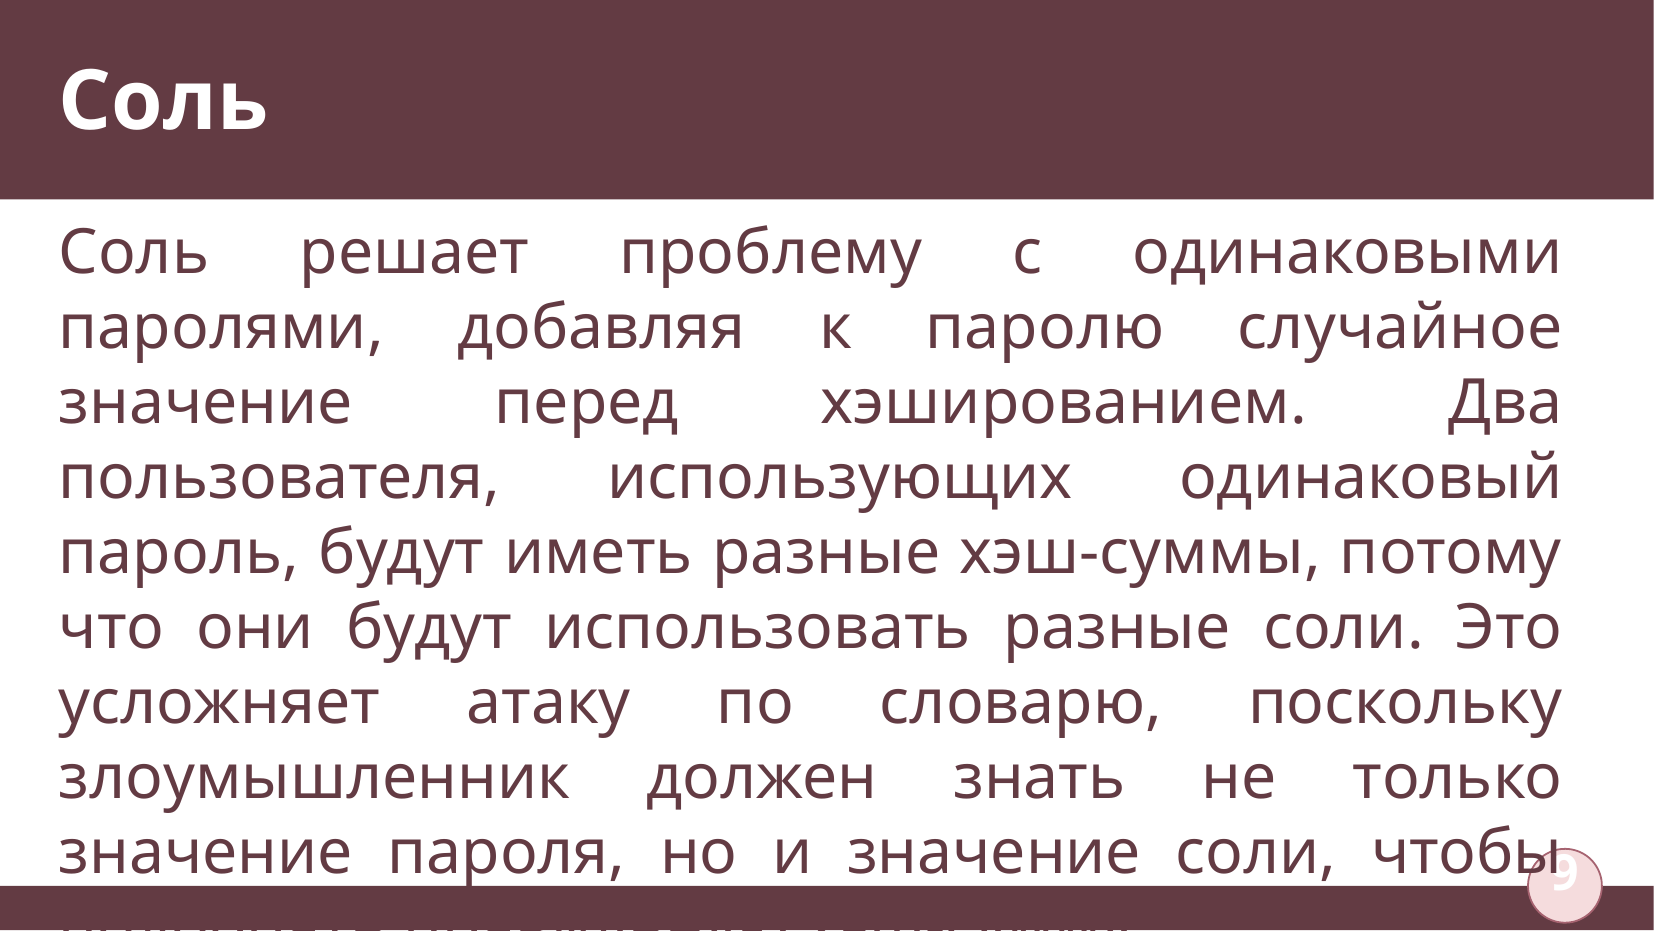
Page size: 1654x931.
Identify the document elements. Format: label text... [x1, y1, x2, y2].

title Соль [59, 37, 1595, 155]
list Соль решает проблему с одинаковыми паролями, добавляя к паролю случайное значение перед хэшированием. Два пользователя, использующих одинаковый пароль, будут иметь разные хэш-суммы, потому что они будут использовать разные соли. Это усложняет атаку по словарю, поскольку злоумышленник должен знать не только значение пароля, но и значение соли, чтобы подобрать правильную хэш-сумму. [59, 211, 1595, 886]
